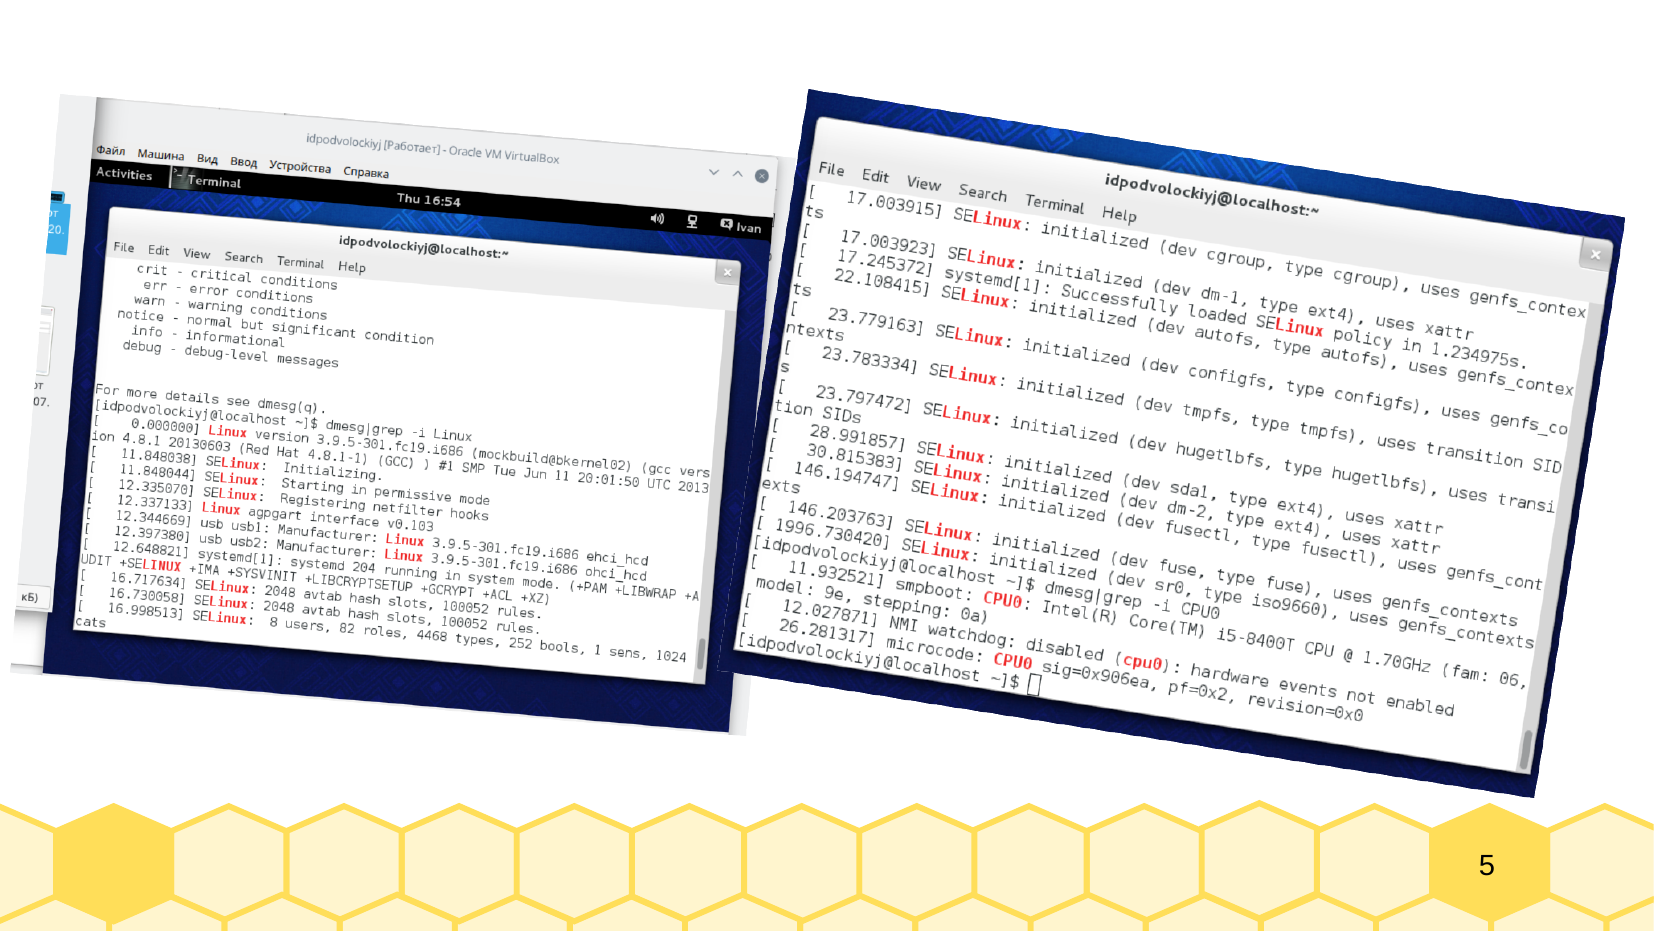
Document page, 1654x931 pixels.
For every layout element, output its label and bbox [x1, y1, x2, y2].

picture [9, 88, 1625, 798]
